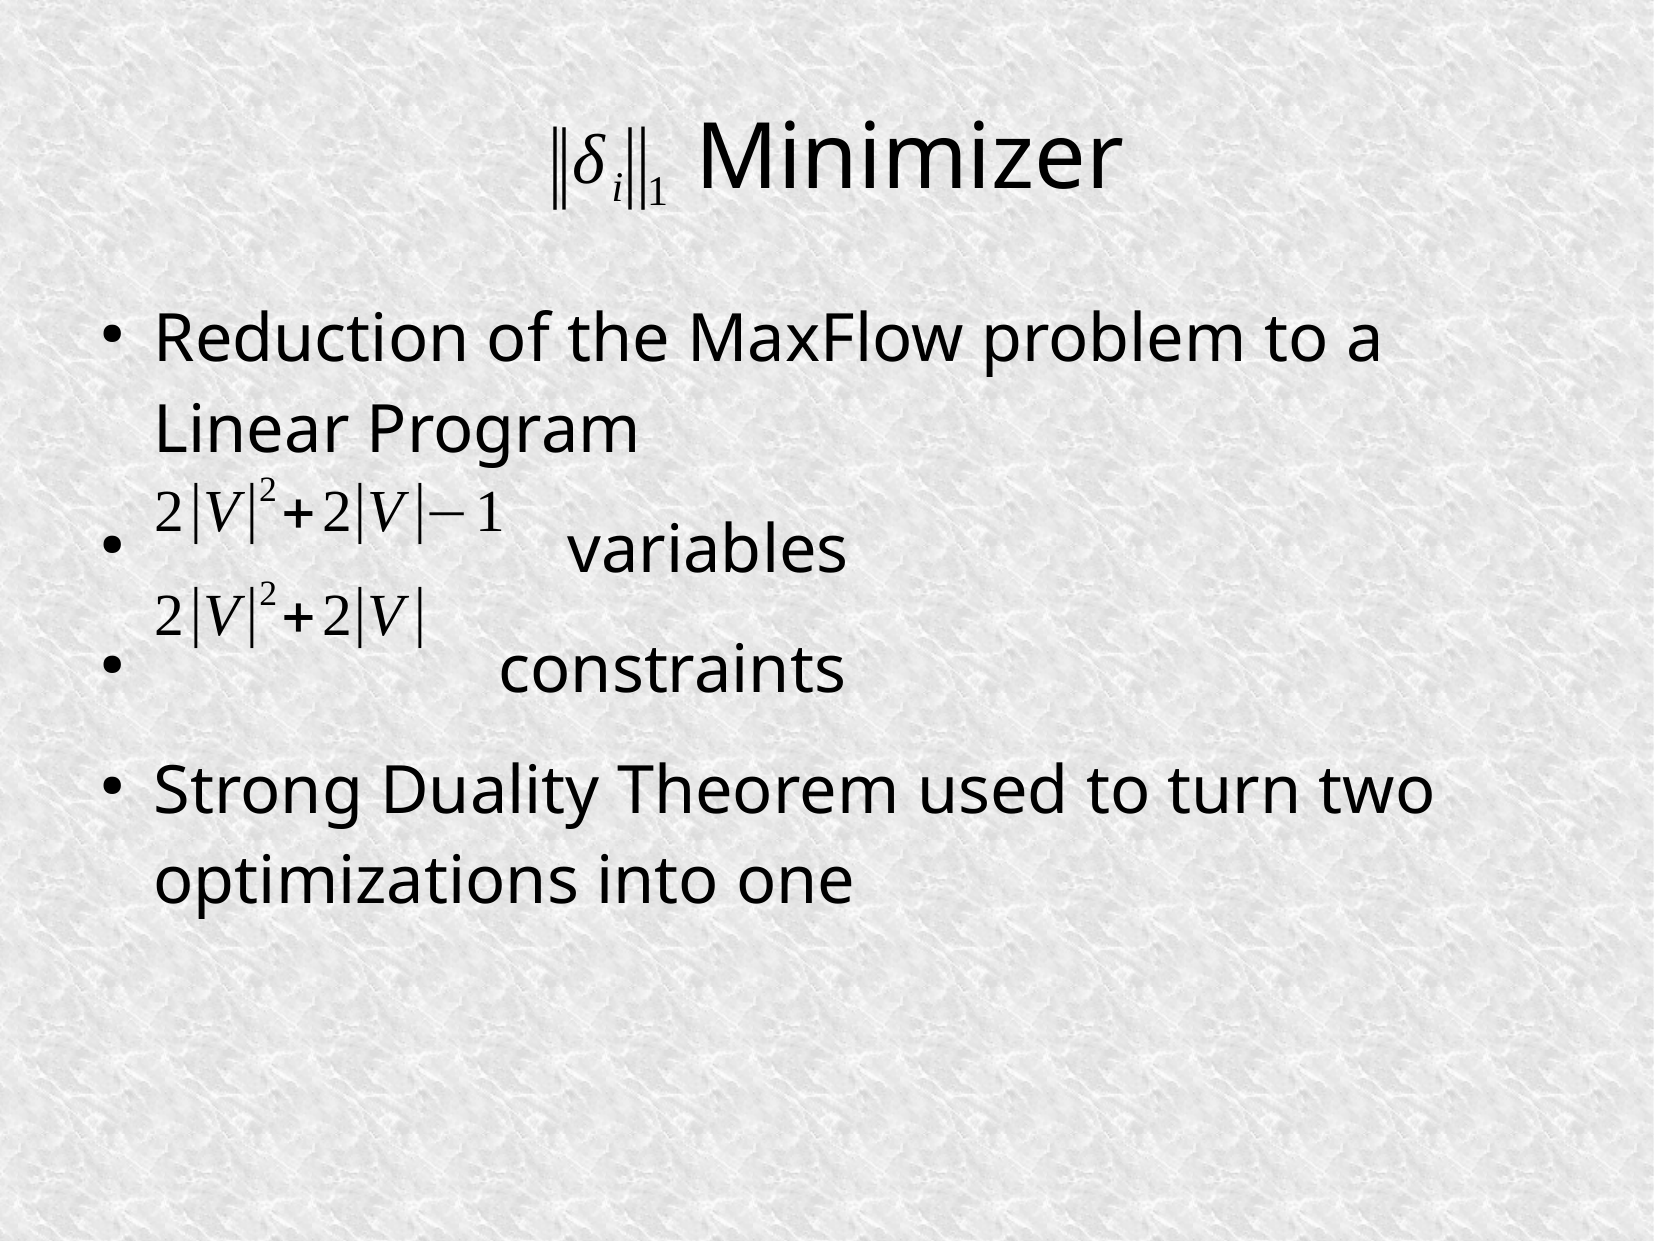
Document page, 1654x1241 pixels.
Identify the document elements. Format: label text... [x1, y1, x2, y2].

chart [523, 121, 686, 215]
picture [0, 0, 1654, 1241]
chart [139, 571, 445, 650]
chart [139, 468, 518, 547]
title Minimizer [82, 49, 1571, 257]
list Reduction of the MaxFlow problem to a Linear Program variables constraints Strong Duality Theorem used to turn two optimizations into one [82, 290, 1571, 1010]
